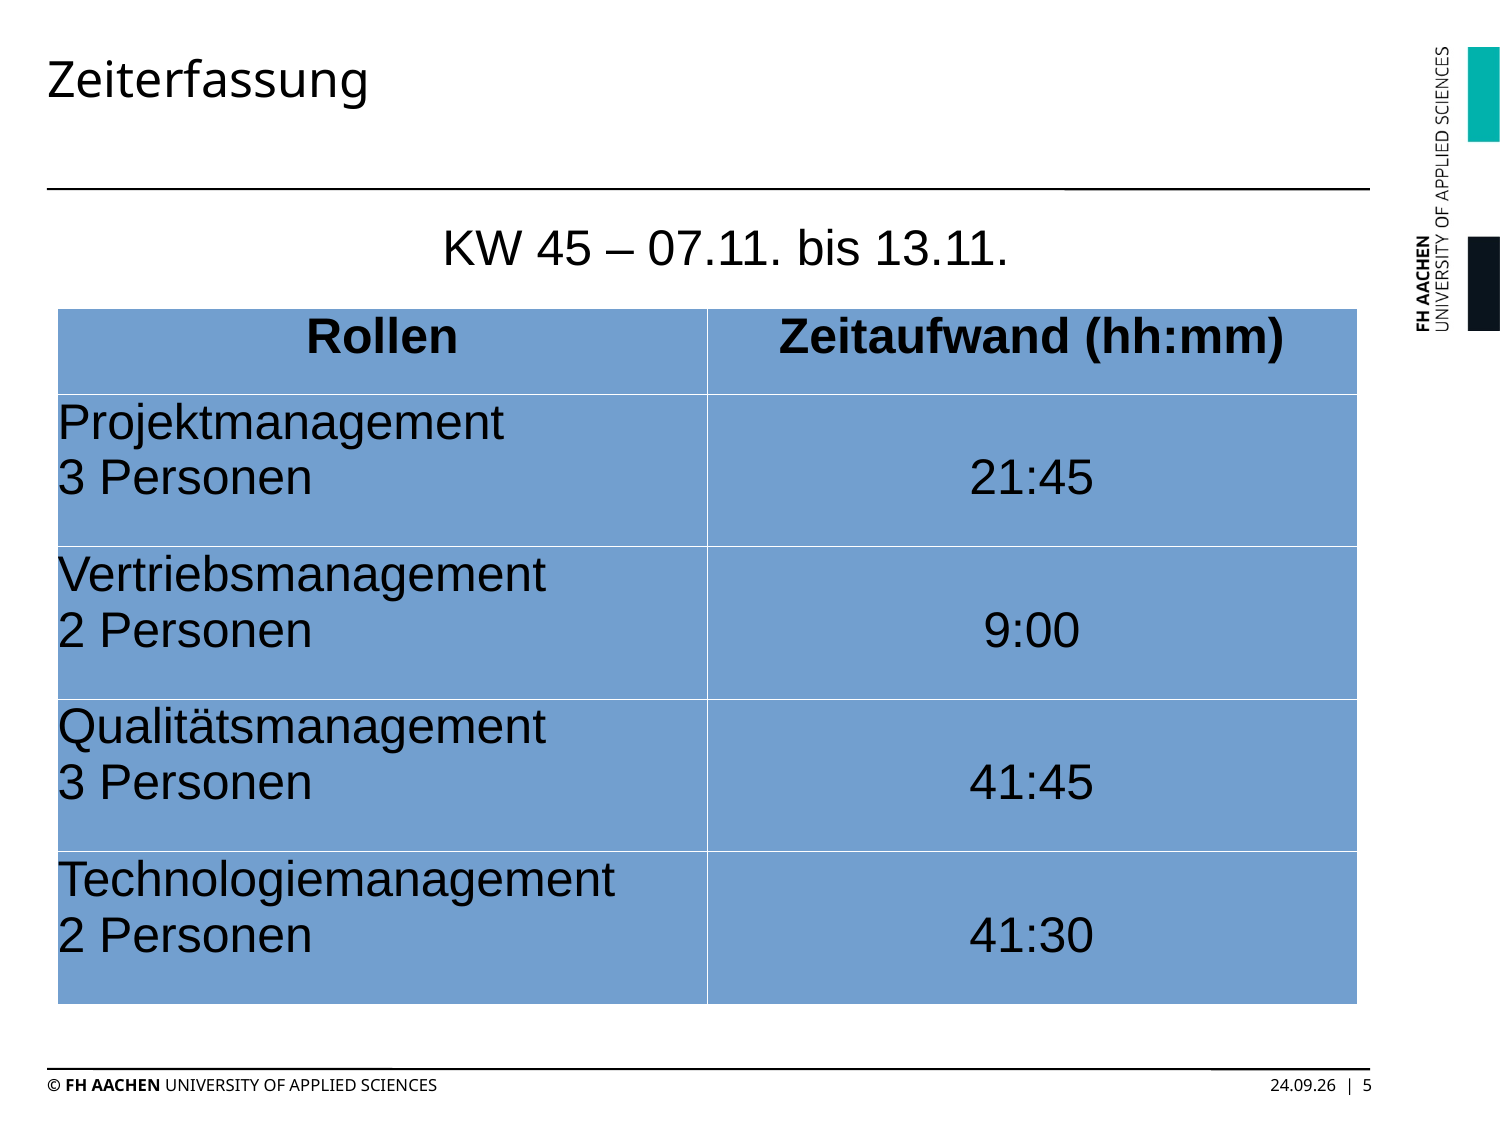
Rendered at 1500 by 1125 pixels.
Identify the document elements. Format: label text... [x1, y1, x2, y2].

picture [1404, 47, 1500, 331]
table_cell 21:45 [708, 395, 1357, 546]
text_box KW 45 – 07.11. bis 13.11. [11, 212, 1441, 284]
title Zeiterfassung [47, 47, 1371, 166]
table_cell Technologiemanagement 2 Personen [58, 852, 707, 1004]
table_header Zeitaufwand (hh:mm) [708, 309, 1357, 394]
table_cell 9:00 [708, 547, 1357, 699]
table_cell 41:45 [708, 700, 1357, 851]
table_cell Vertriebsmanagement 2 Personen [58, 547, 707, 699]
table_cell Qualitätsmanagement 3 Personen [58, 700, 707, 851]
table_cell 41:30 [708, 852, 1357, 1004]
table_cell Projektmanagement 3 Personen [58, 395, 707, 546]
table_header Rollen [58, 309, 707, 394]
